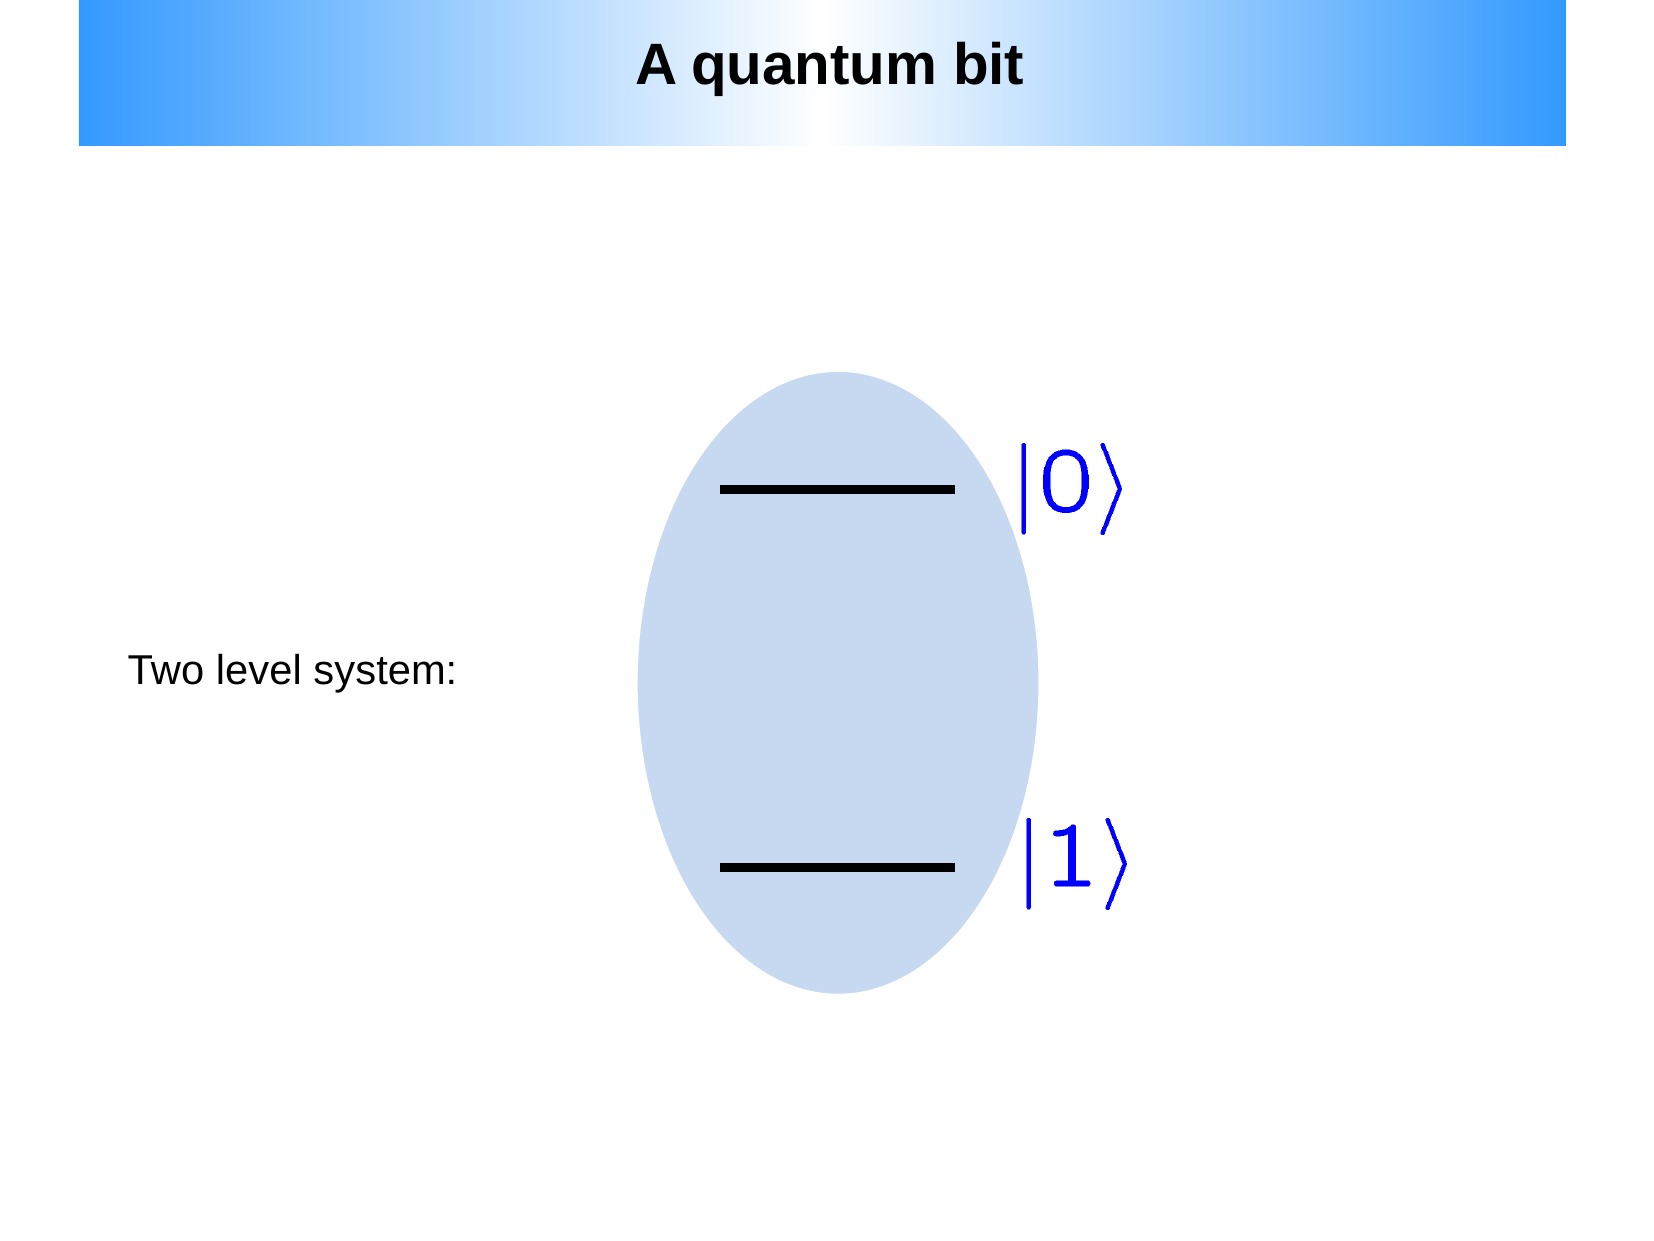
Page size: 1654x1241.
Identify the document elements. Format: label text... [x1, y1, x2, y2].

text_box A quantum bit [620, 24, 1040, 106]
picture [1020, 442, 1122, 539]
text_box [78, 0, 1654, 146]
picture [1025, 817, 1127, 915]
text_box Two level system: [112, 639, 623, 702]
text_box [636, 370, 1041, 996]
